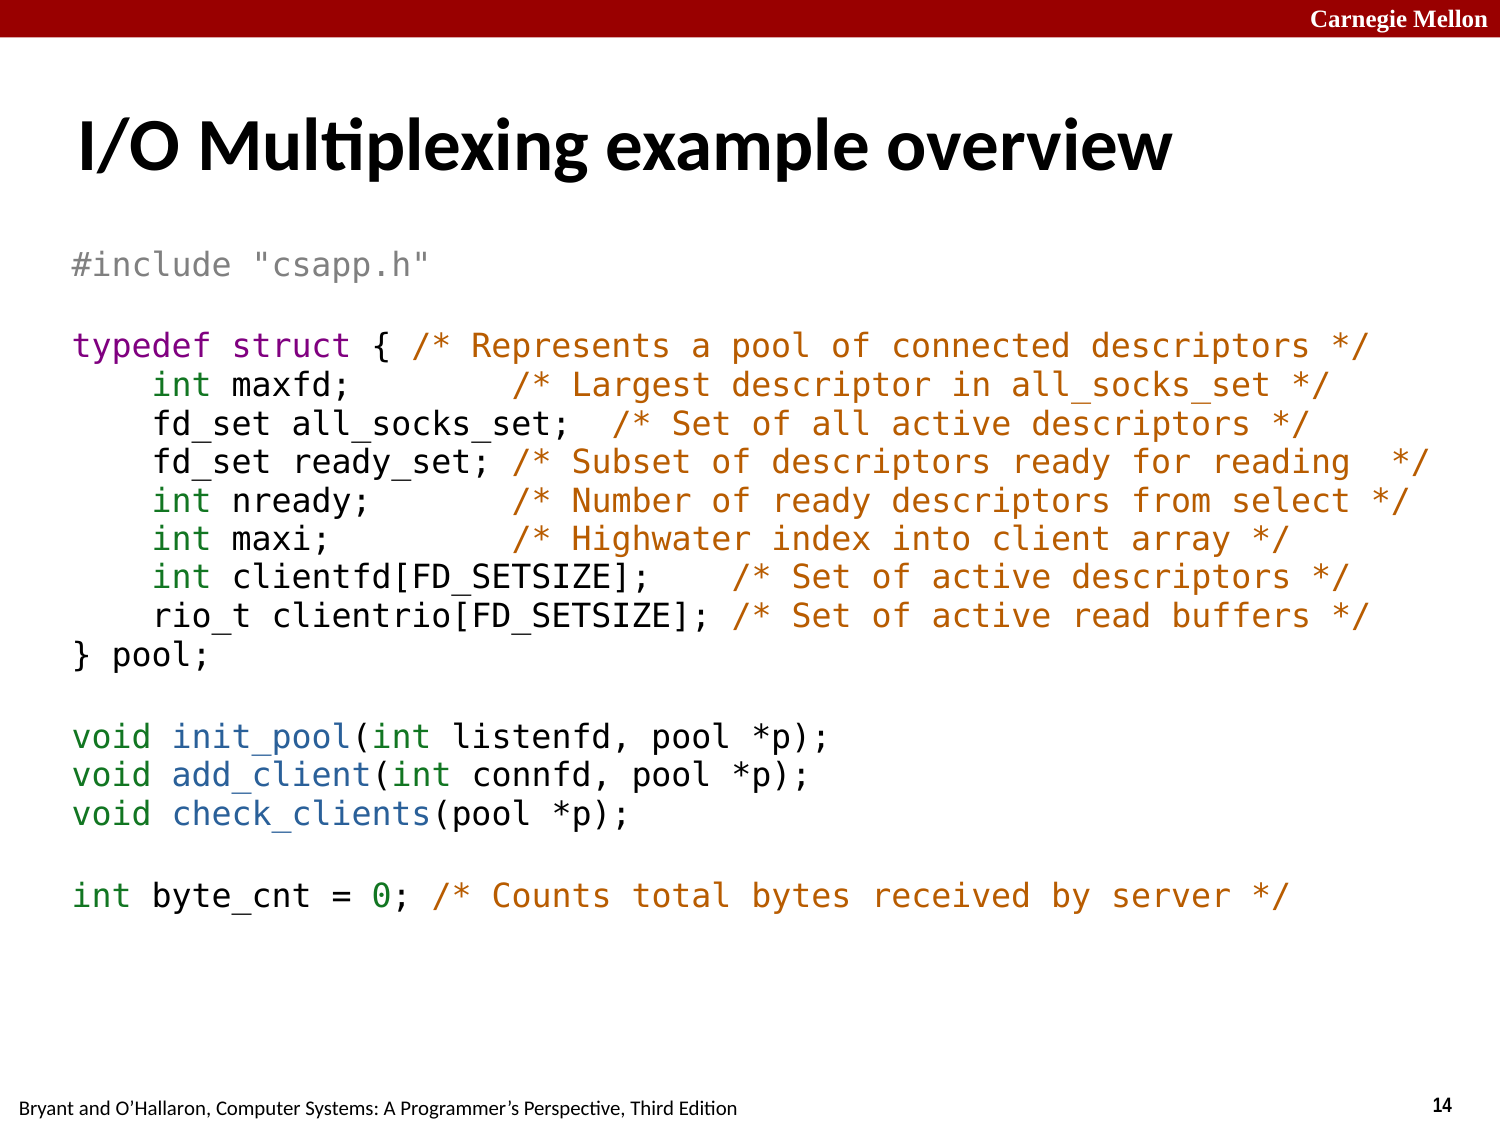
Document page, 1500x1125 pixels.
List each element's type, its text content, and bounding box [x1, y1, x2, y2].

title I/O Multiplexing example overview [62, 93, 1337, 188]
text_box #include "csapp.h" typedef struct { /* Represents a pool of connected descriptors */ int maxfd; /* Largest descriptor in all_socks_set */ fd_set all_socks_set; /* Set of all active descriptors */ fd_set ready_set; /* Subset of descriptors ready for reading */ int nready; /* Number of ready descriptors from select */ int maxi; /* Highwater index into client array */ int clientfd[FD_SETSIZE]; /* Set of active descriptors */ rio_t clientrio[FD_SETSIZE]; /* Set of active read buffers */ } pool; void init_pool(int listenfd, pool *p); void add_client(int connfd, pool *p); void check_clients(pool *p); int byte_cnt = 0; /* Counts total bytes received by server */ [56, 237, 1471, 1015]
